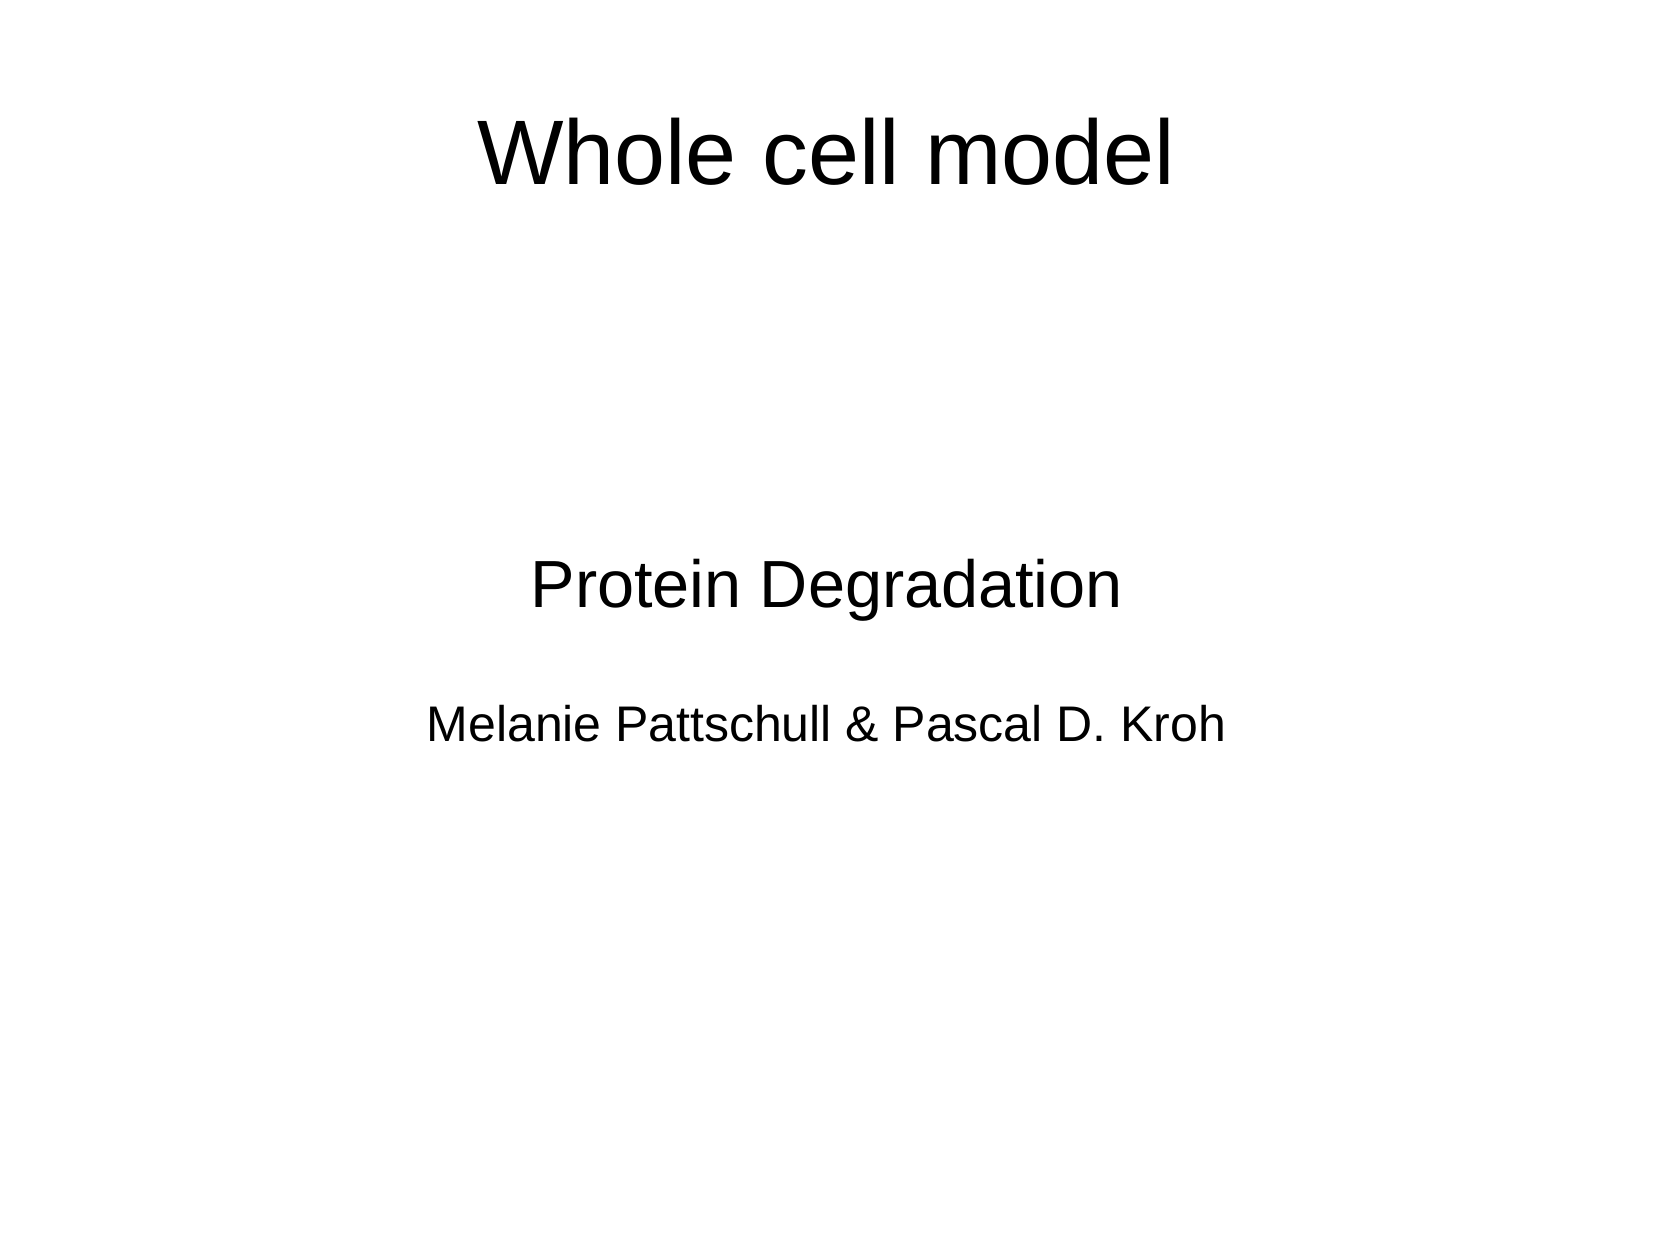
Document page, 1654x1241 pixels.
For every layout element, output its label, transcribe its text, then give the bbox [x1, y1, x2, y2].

title Whole cell model [82, 49, 1571, 257]
subtitle Protein Degradation Melanie Pattschull & Pascal D. Kroh [82, 290, 1571, 1010]
